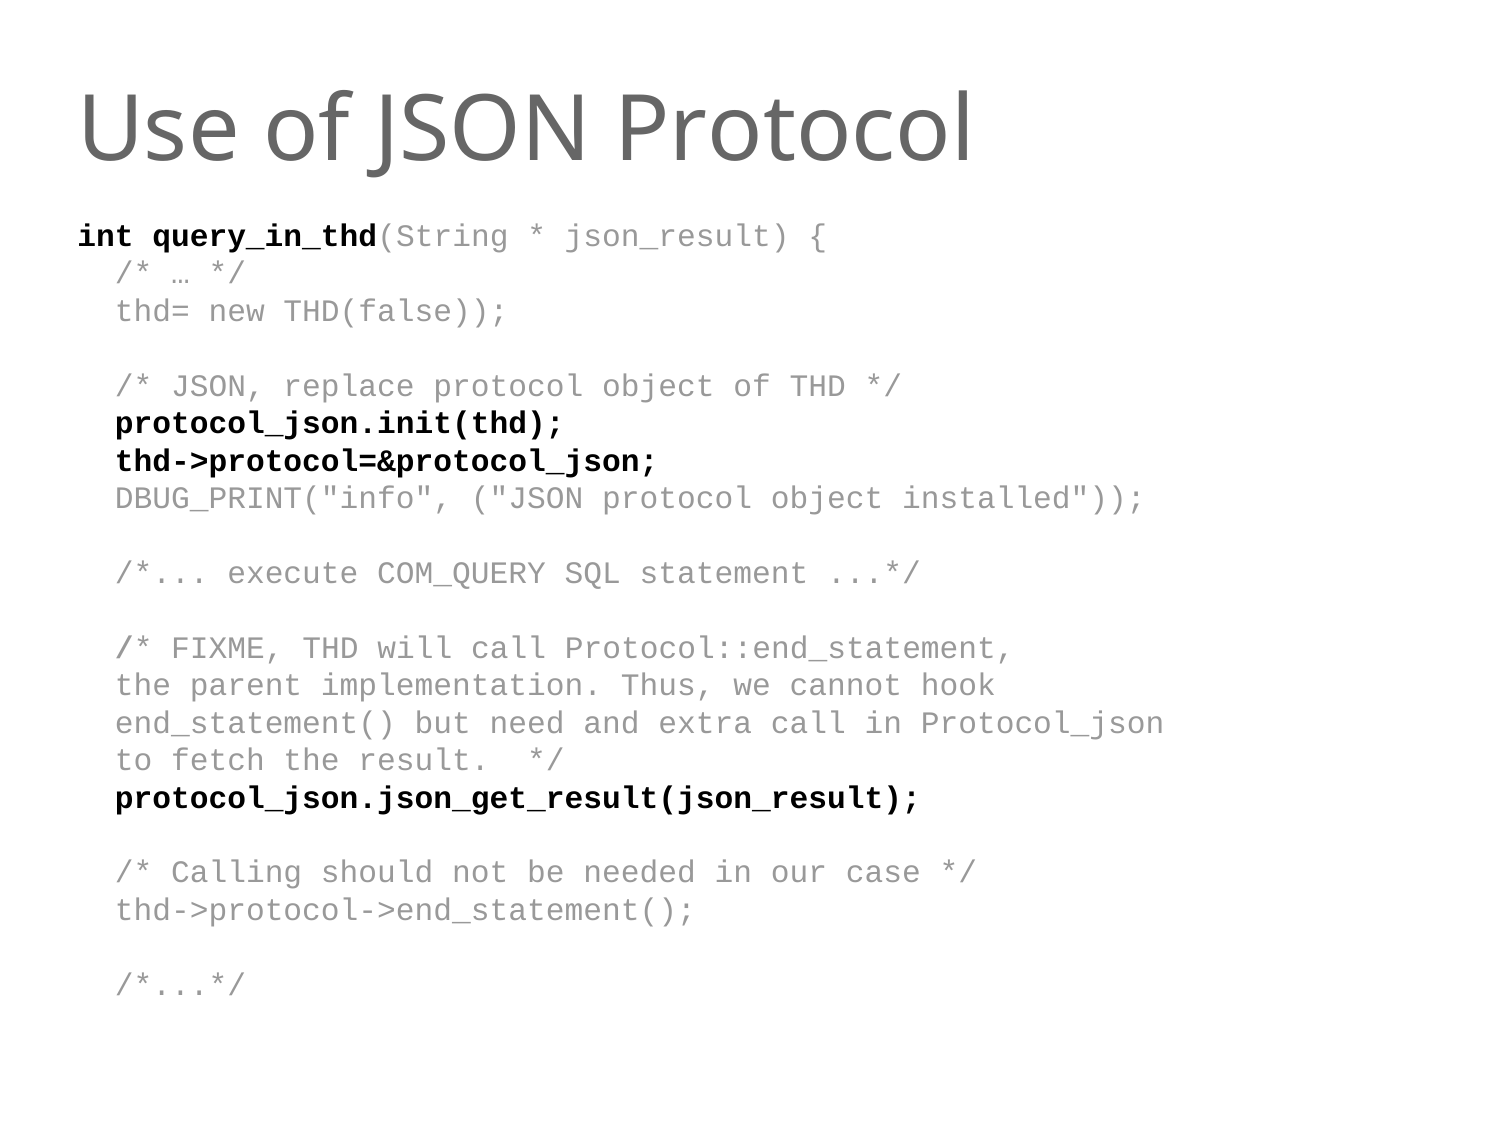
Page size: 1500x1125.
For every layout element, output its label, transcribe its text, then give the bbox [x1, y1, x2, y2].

text_box int query_in_thd(String * json_result) { /* … */ thd= new THD(false)); /* JSON, replace protocol object of THD */ protocol_json.init(thd); thd->protocol=&protocol_json; DBUG_PRINT("info", ("JSON protocol object installed")); /*... execute COM_QUERY SQL statement ...*/ /* FIXME, THD will call Protocol::end_statement, the parent implementation. Thus, we cannot hook end_statement() but need and extra call in Protocol_json to fetch the result. */ protocol_json.json_get_result(json_result); /* Calling should not be needed in our case */ thd->protocol->end_statement(); /*...*/ [62, 207, 1438, 1125]
title Use of JSON Protocol [62, 0, 1438, 207]
